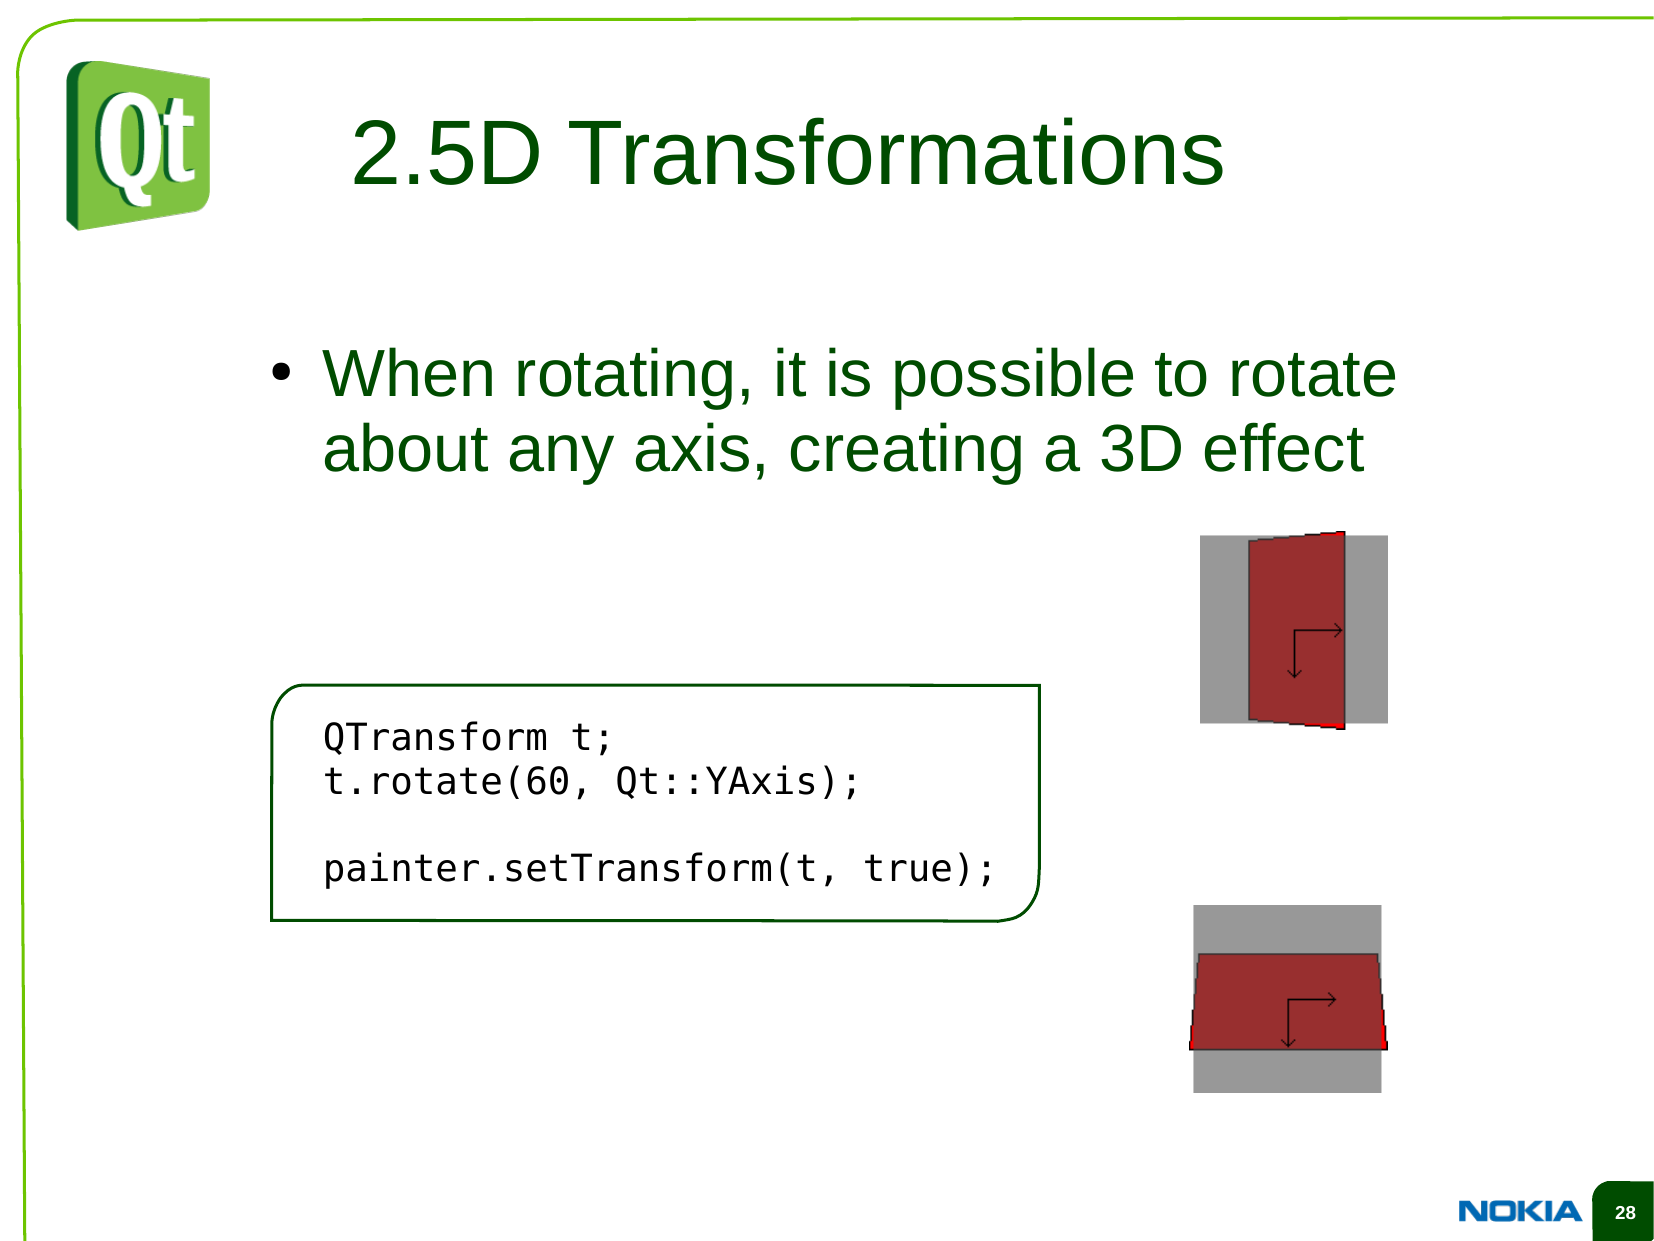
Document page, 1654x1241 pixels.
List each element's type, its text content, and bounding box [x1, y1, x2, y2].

picture [1200, 531, 1388, 730]
list When rotating, it is possible to rotate about any axis, creating a 3D effect [251, 336, 1571, 1156]
text_box QTransform t; t.rotate(60, Qt::YAxis); painter.setTransform(t, true); [308, 708, 1034, 898]
title 2.5D Transformations [251, 56, 1327, 250]
picture [66, 61, 210, 231]
picture [1189, 905, 1388, 1093]
picture [1459, 1200, 1583, 1222]
